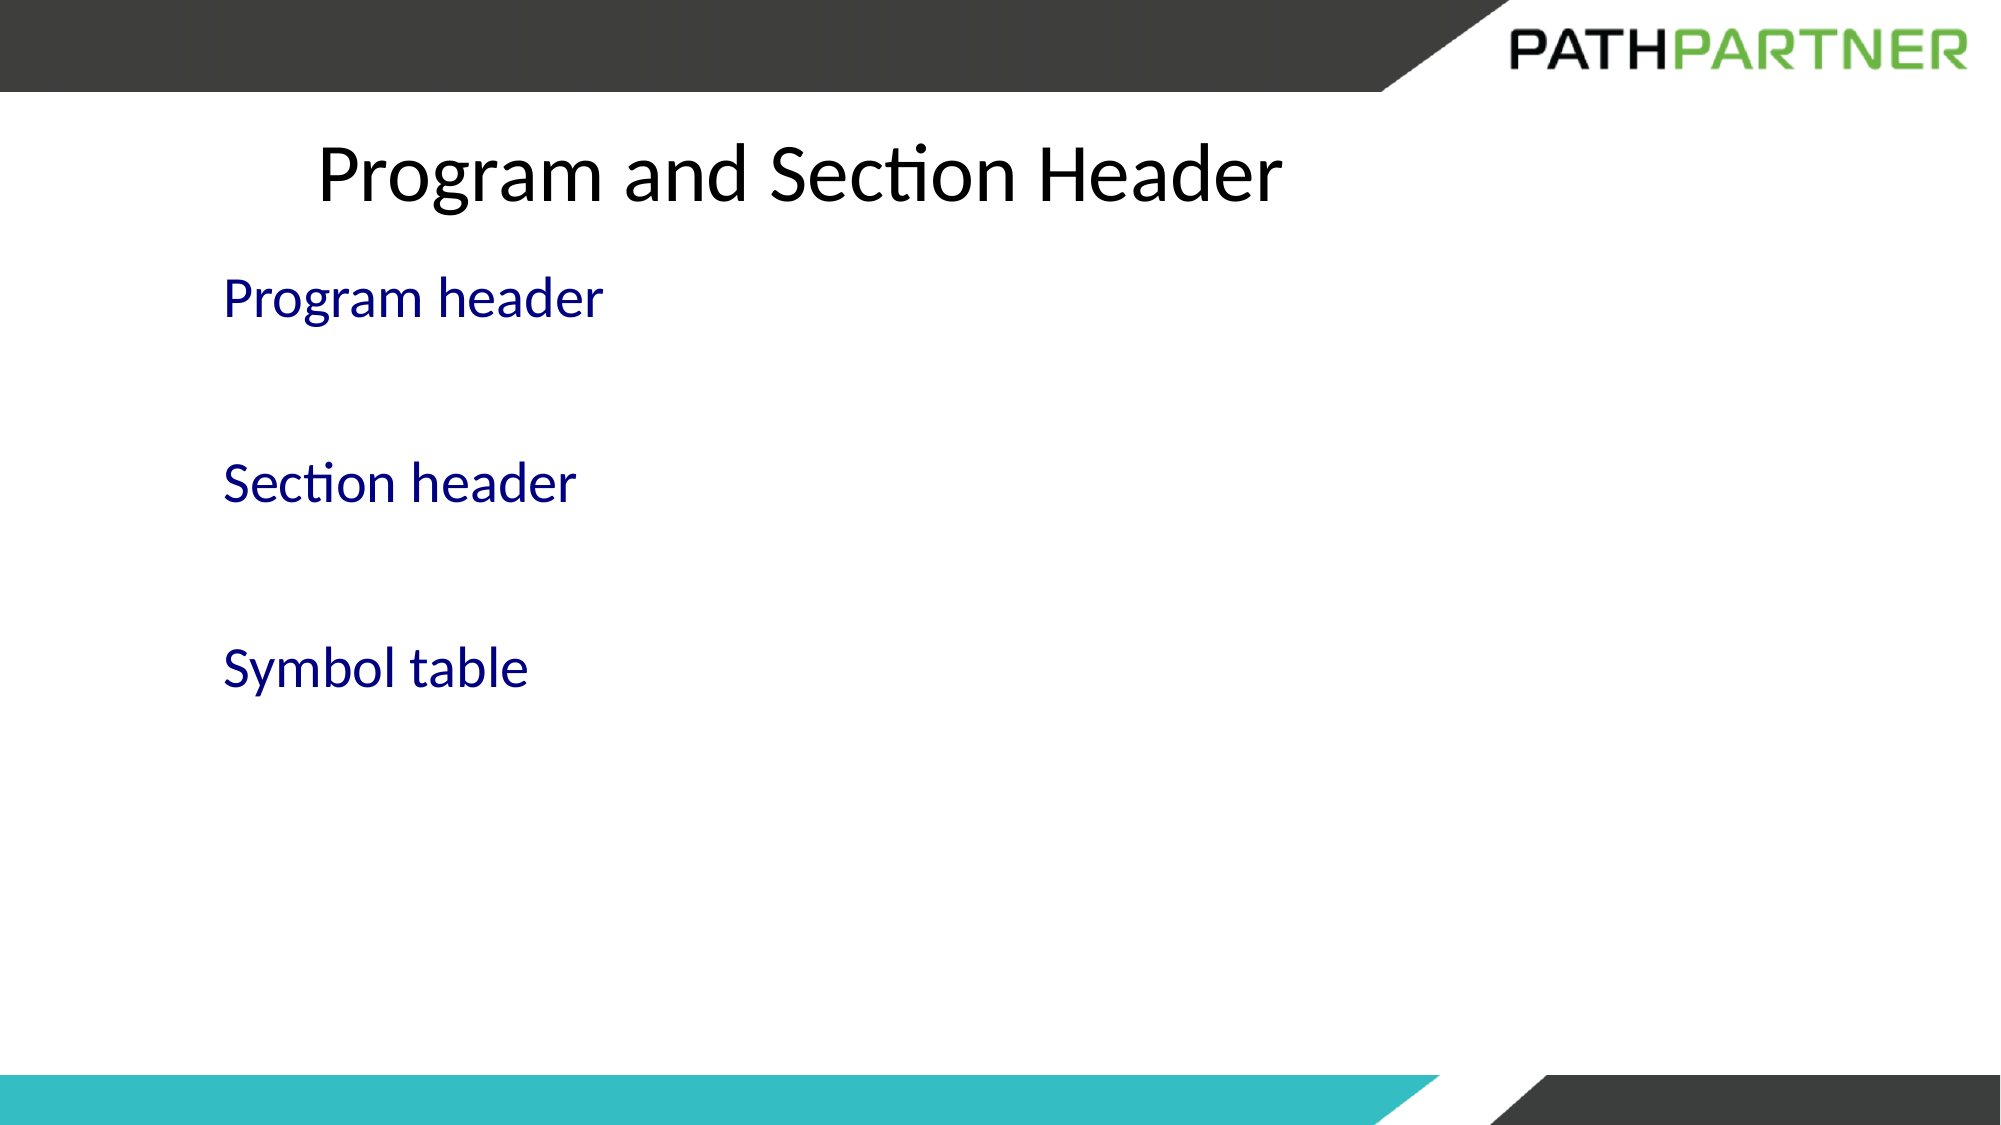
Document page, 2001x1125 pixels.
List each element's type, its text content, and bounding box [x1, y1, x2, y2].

picture [0, 0, 2000, 92]
title Program and Section Header [137, 92, 1863, 259]
picture [0, 1075, 2001, 1125]
list Program header Section header Symbol table [137, 259, 1863, 1014]
